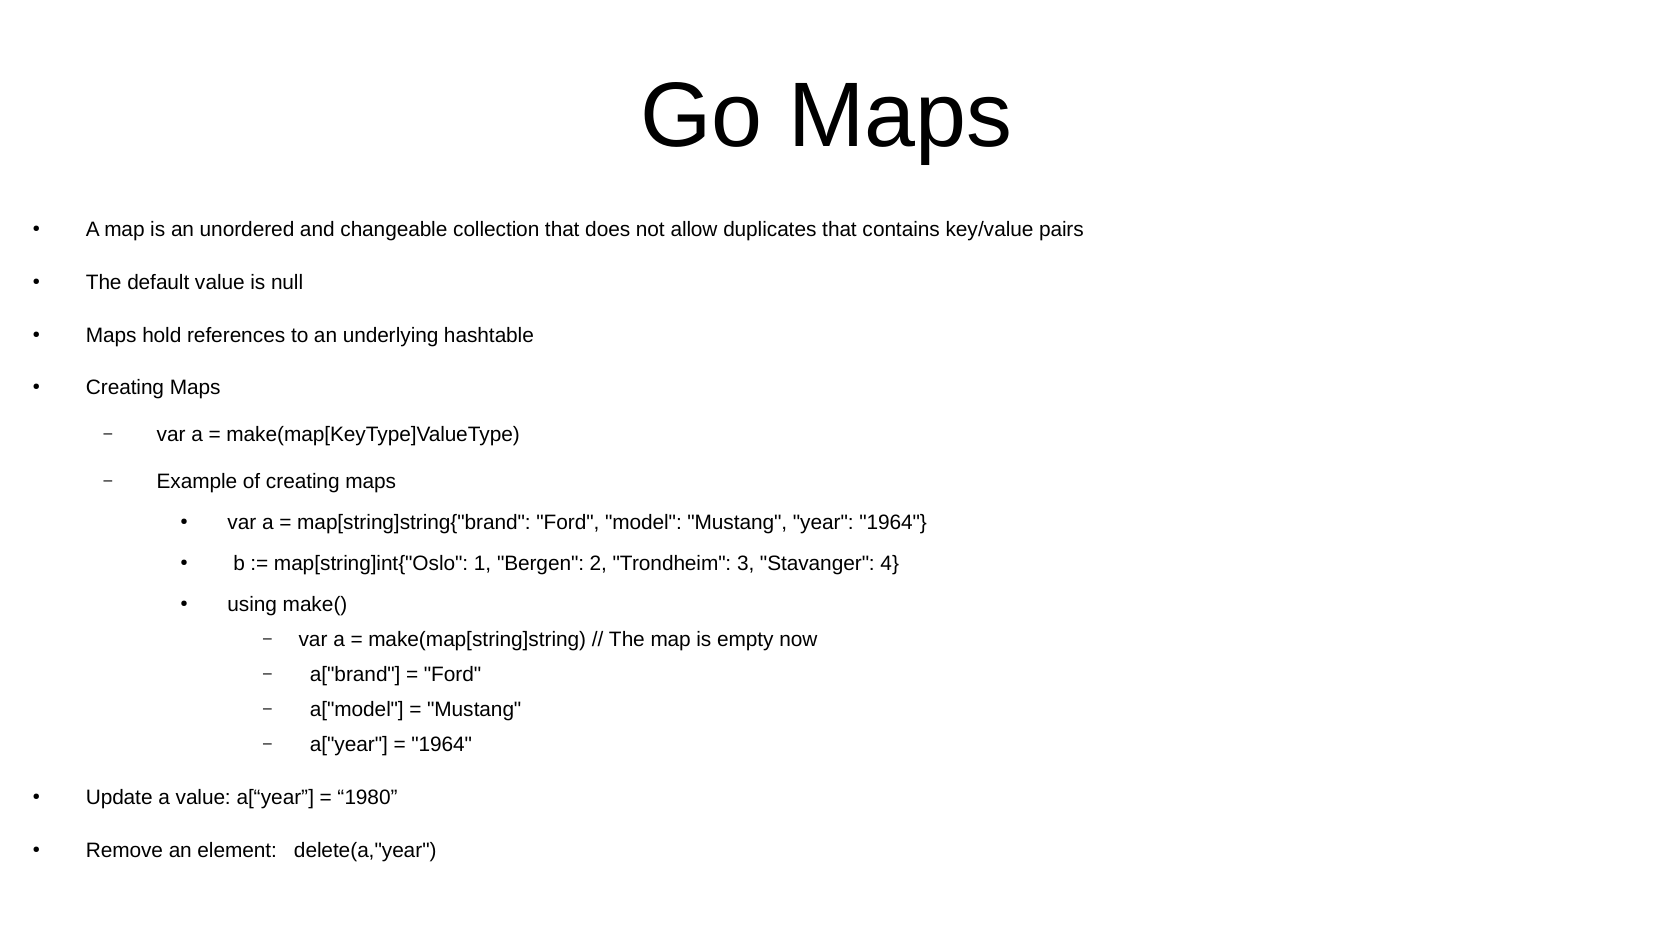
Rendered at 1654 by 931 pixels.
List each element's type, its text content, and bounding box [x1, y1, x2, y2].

list A map is an unordered and changeable collection that does not allow duplicates that contains key/value pairs The default value is null Maps hold references to an underlying hashtable Creating Maps var a = make(map[KeyType]ValueType) Example of creating maps var a = map[string]string{"brand": "Ford", "model": "Mustang", "year": "1964"} b := map[string]int{"Oslo": 1, "Bergen": 2, "Trondheim": 3, "Stavanger": 4} using make() var a = make(map[string]string) // The map is empty now a["brand"] = "Ford" a["model"] = "Mustang" a["year"] = "1964" Update a value: a[“year”] = “1980” Remove an element: delete(a,"year") [15, 217, 1571, 916]
title Go Maps [82, 37, 1571, 193]
